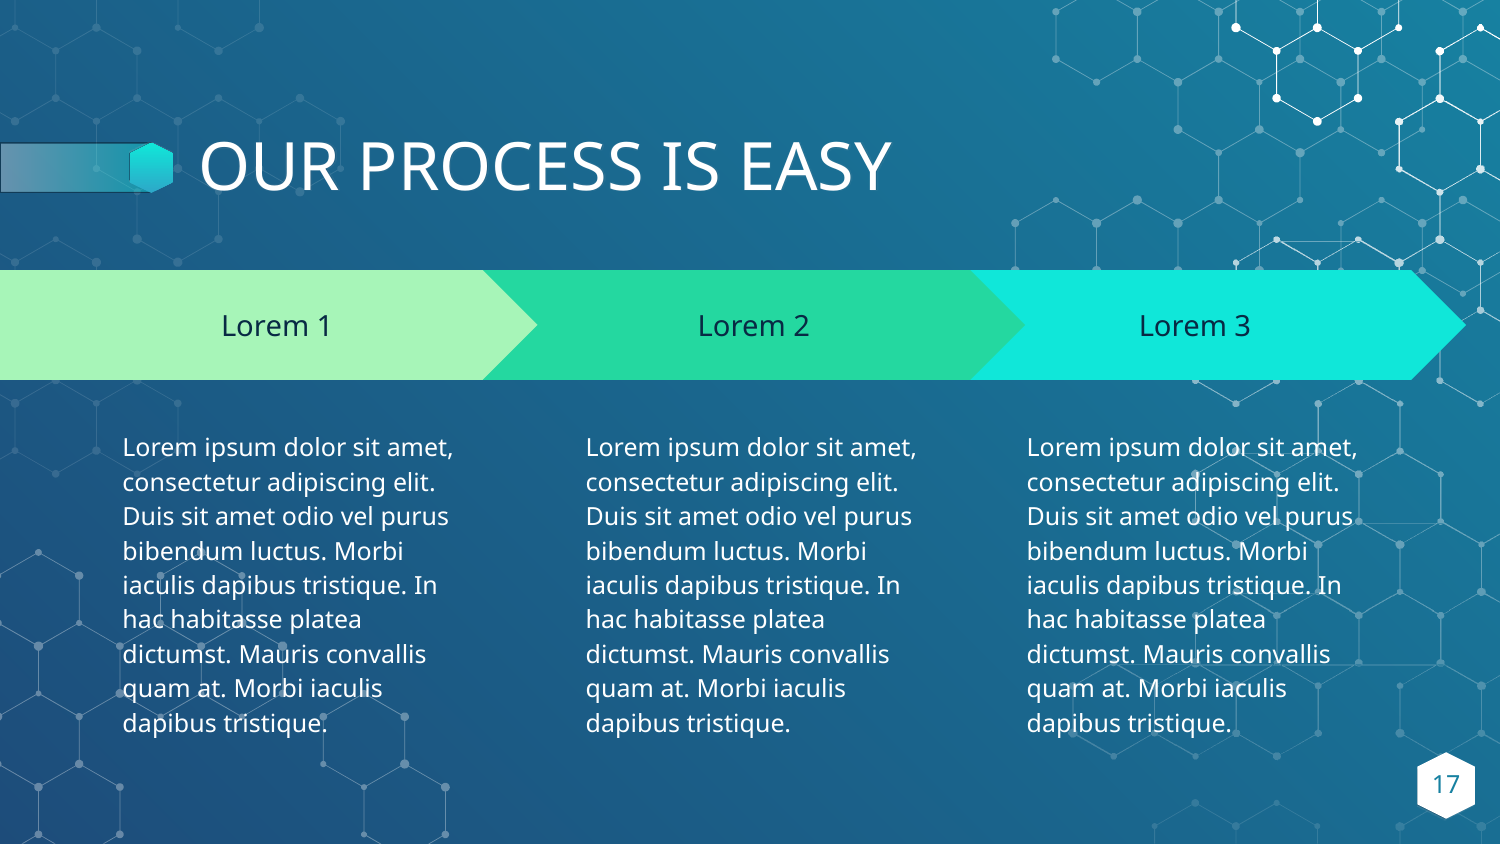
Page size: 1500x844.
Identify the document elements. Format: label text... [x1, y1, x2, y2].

slide_number <número> [1417, 752, 1475, 819]
text_box Lorem ipsum dolor sit amet, consectetur adipiscing elit. Duis sit amet odio vel purus bibendum luctus. Morbi iaculis dapibus tristique. In hac habitasse platea dictumst. Mauris convallis quam at. Morbi iaculis dapibus tristique. [107, 412, 475, 842]
title OUR PROCESS IS EASY [198, 140, 1302, 198]
text_box Lorem ipsum dolor sit amet, consectetur adipiscing elit. Duis sit amet odio vel purus bibendum luctus. Morbi iaculis dapibus tristique. In hac habitasse platea dictumst. Mauris convallis quam at. Morbi iaculis dapibus tristique. [570, 412, 938, 842]
text_box Lorem 2 [482, 270, 1026, 380]
text_box Lorem ipsum dolor sit amet, consectetur adipiscing elit. Duis sit amet odio vel purus bibendum luctus. Morbi iaculis dapibus tristique. In hac habitasse platea dictumst. Mauris convallis quam at. Morbi iaculis dapibus tristique. [1011, 412, 1379, 842]
text_box Lorem 3 [972, 270, 1467, 380]
text_box Lorem 1 [0, 270, 536, 380]
